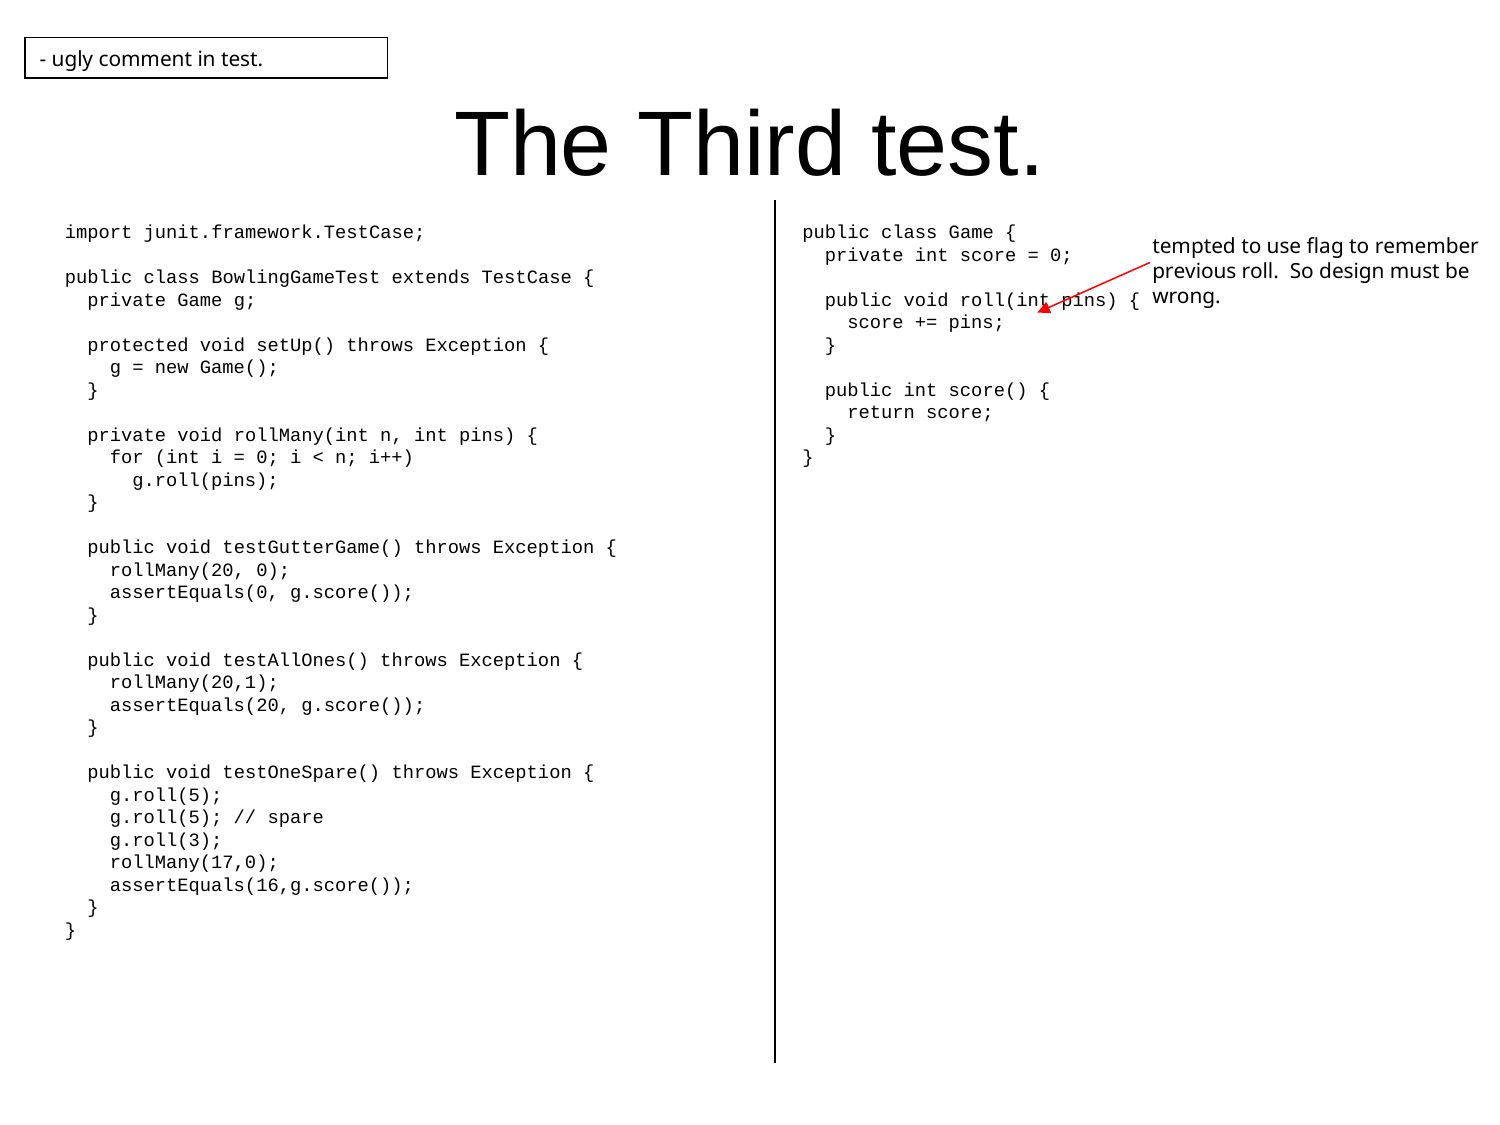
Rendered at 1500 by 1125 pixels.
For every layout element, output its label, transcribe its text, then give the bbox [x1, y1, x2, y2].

text_box import junit.framework.TestCase; public class BowlingGameTest extends TestCase { private Game g; protected void setUp() throws Exception { g = new Game(); } private void rollMany(int n, int pins) { for (int i = 0; i < n; i++) g.roll(pins); } public void testGutterGame() throws Exception { rollMany(20, 0); assertEquals(0, g.score()); } public void testAllOnes() throws Exception { rollMany(20,1); assertEquals(20, g.score()); } public void testOneSpare() throws Exception { g.roll(5); g.roll(5); // spare g.roll(3); rollMany(17,0); assertEquals(16,g.score()); } } [50, 212, 713, 948]
text_box tempted to use flag to remember previous roll. So design must be wrong. [1137, 224, 1500, 316]
text_box public class Game { private int score = 0; public void roll(int pins) { score += pins; } public int score() { return score; } } [787, 212, 1451, 498]
text_box - ugly comment in test. [24, 37, 388, 78]
title The Third test. [75, 45, 1426, 233]
